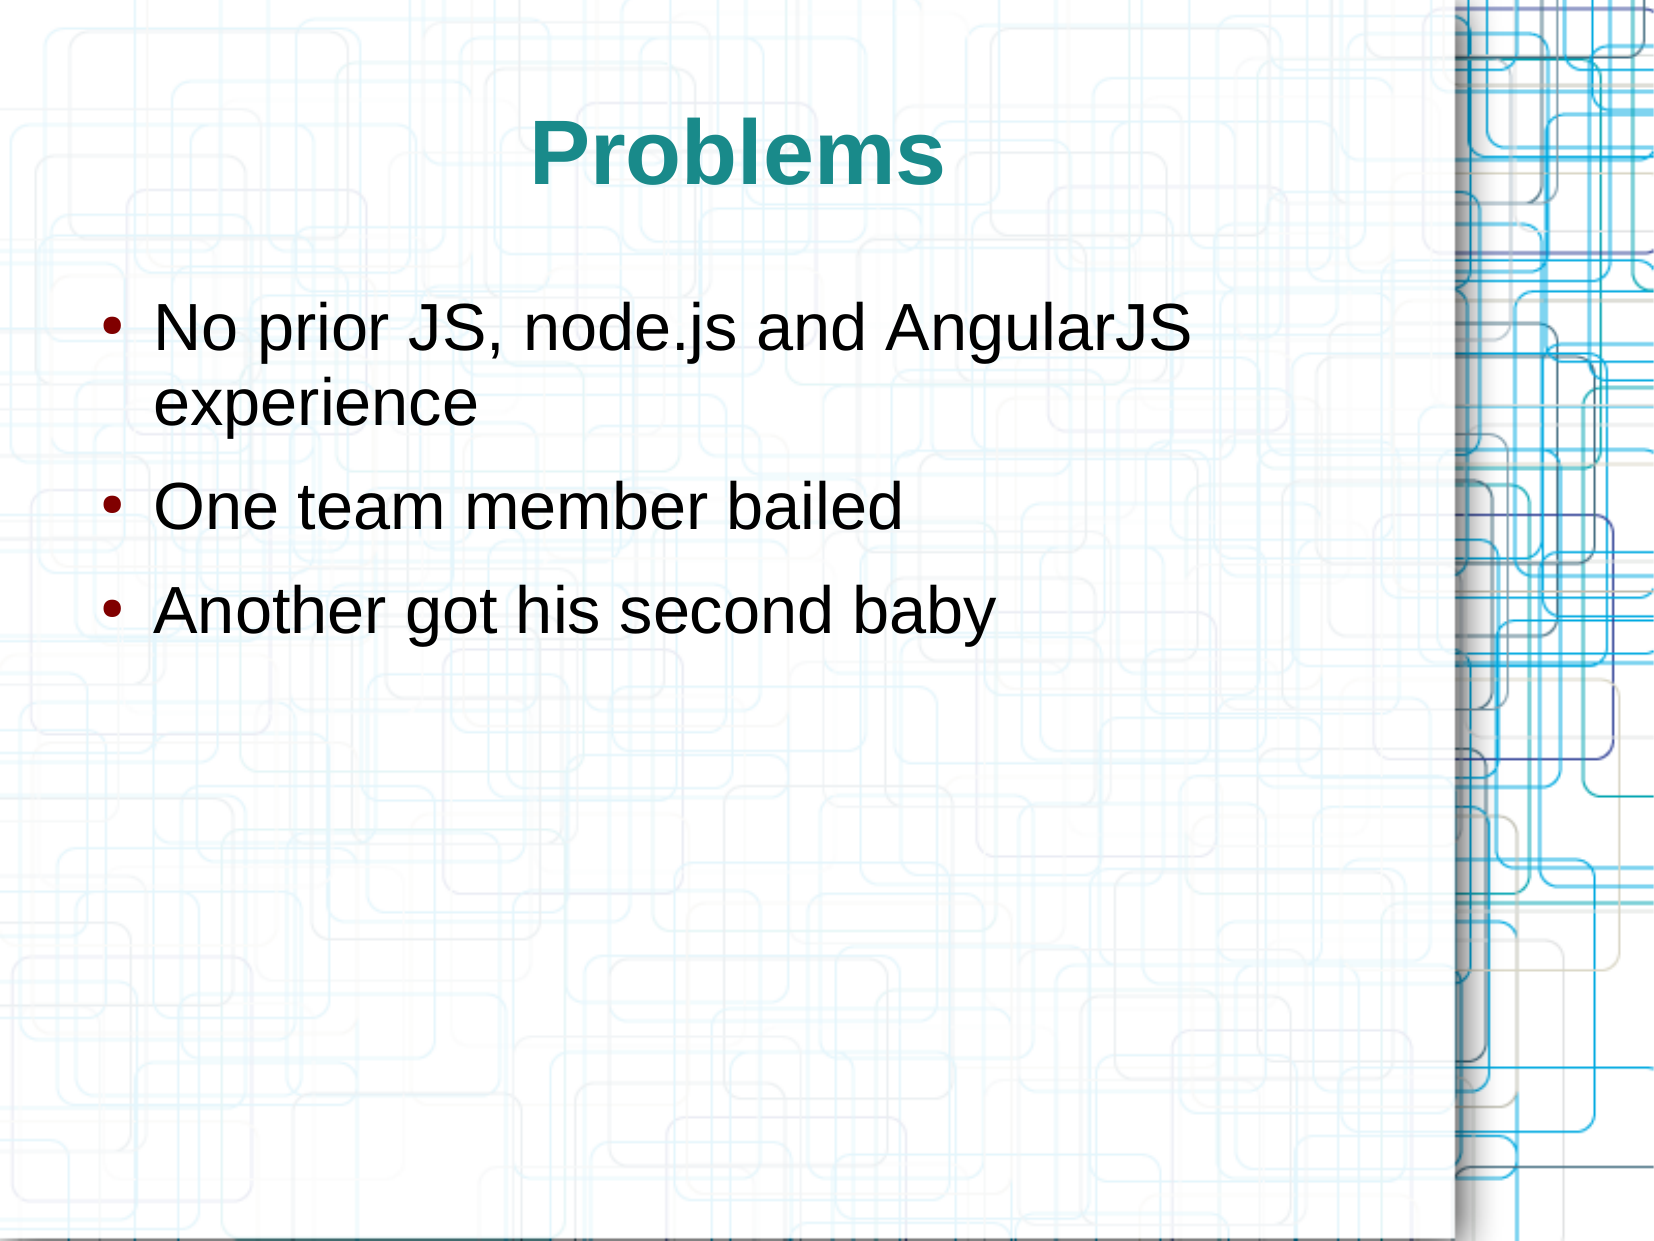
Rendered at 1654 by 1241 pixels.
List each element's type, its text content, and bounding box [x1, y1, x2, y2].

list No prior JS, node.js and AngularJS experience One team member bailed Another got his second baby [82, 290, 1418, 750]
picture [0, 0, 1654, 1241]
title Problems [59, 49, 1418, 257]
